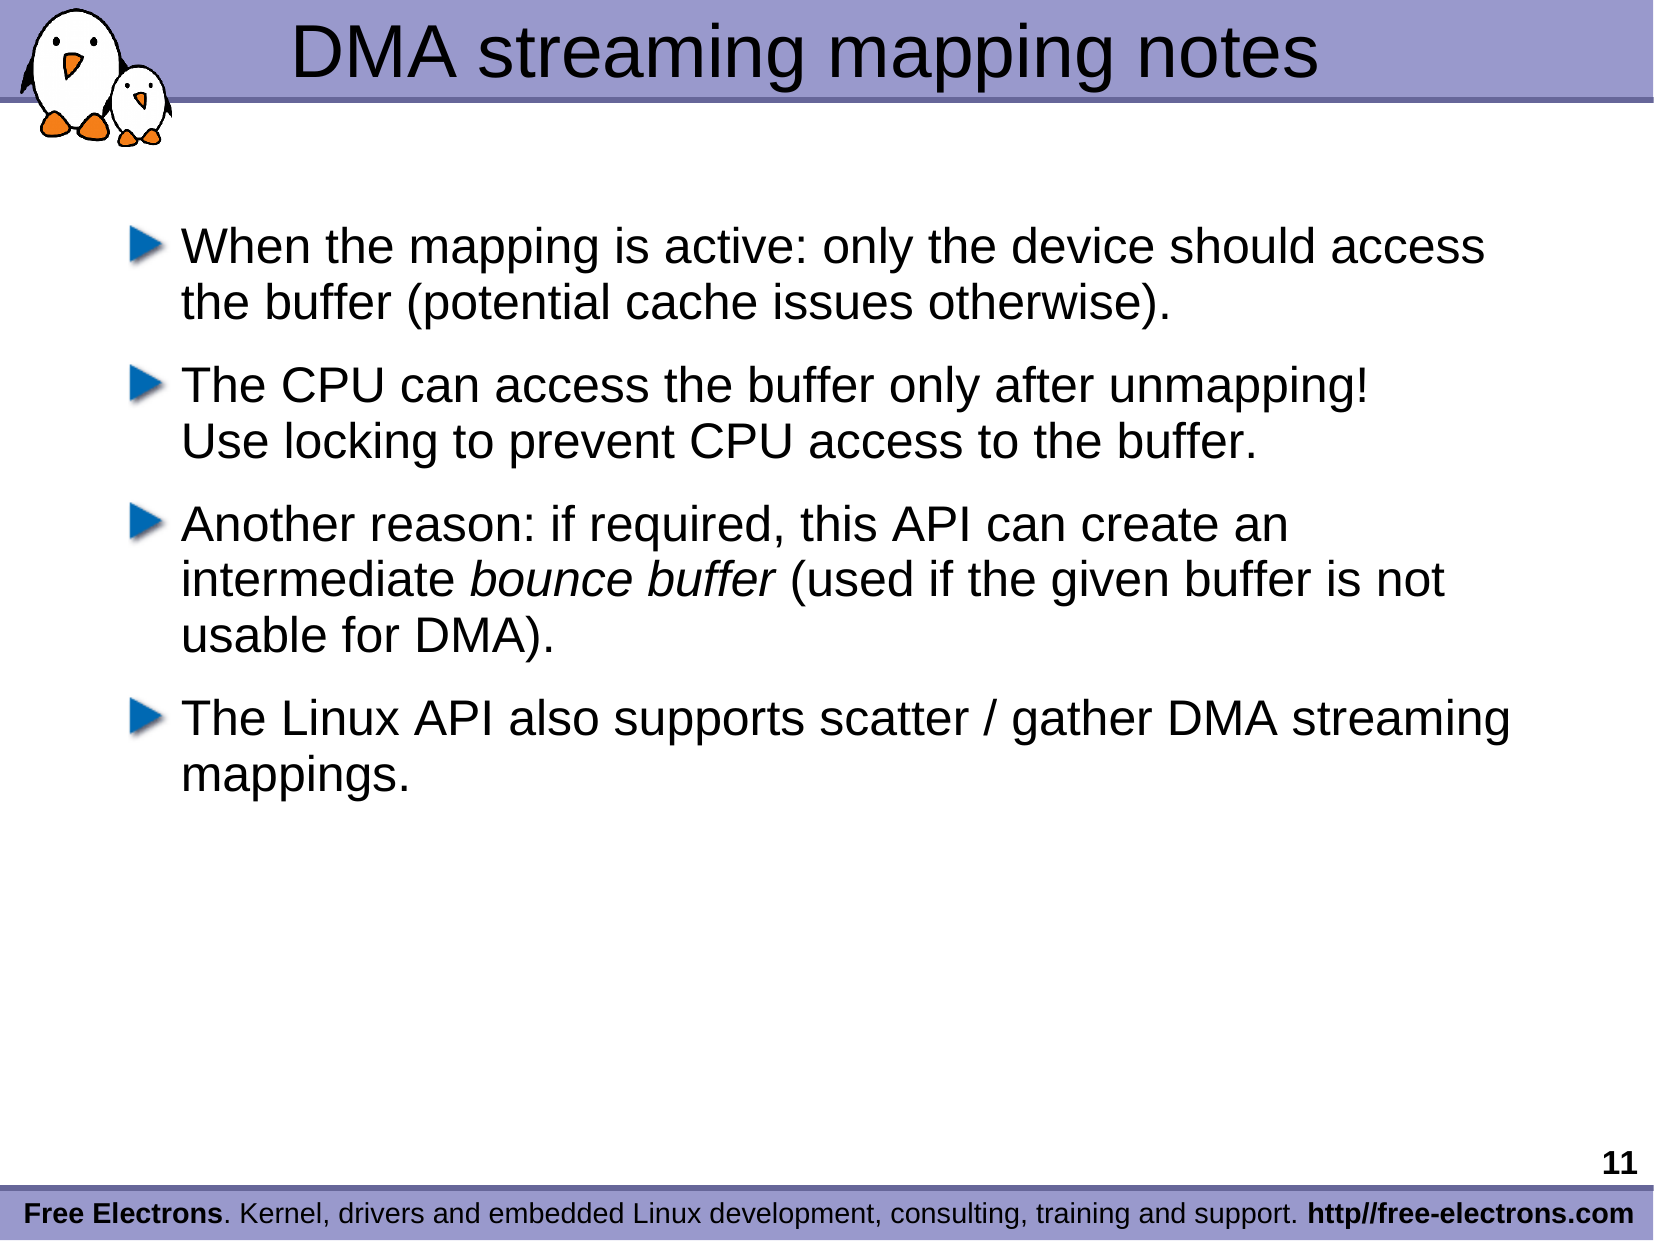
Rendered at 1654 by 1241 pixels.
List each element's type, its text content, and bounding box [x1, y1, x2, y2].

picture [20, 8, 172, 147]
list When the mapping is active: only the device should access the buffer (potential cache issues otherwise). The CPU can access the buffer only after unmapping! Use locking to prevent CPU access to the buffer. Another reason: if required, this API can create an intermediate bounce buffer (used if the given buffer is not usable for DMA). The Linux API also supports scatter / gather DMA streaming mappings. [109, 218, 1522, 1069]
title DMA streaming mapping notes [60, 0, 1551, 104]
